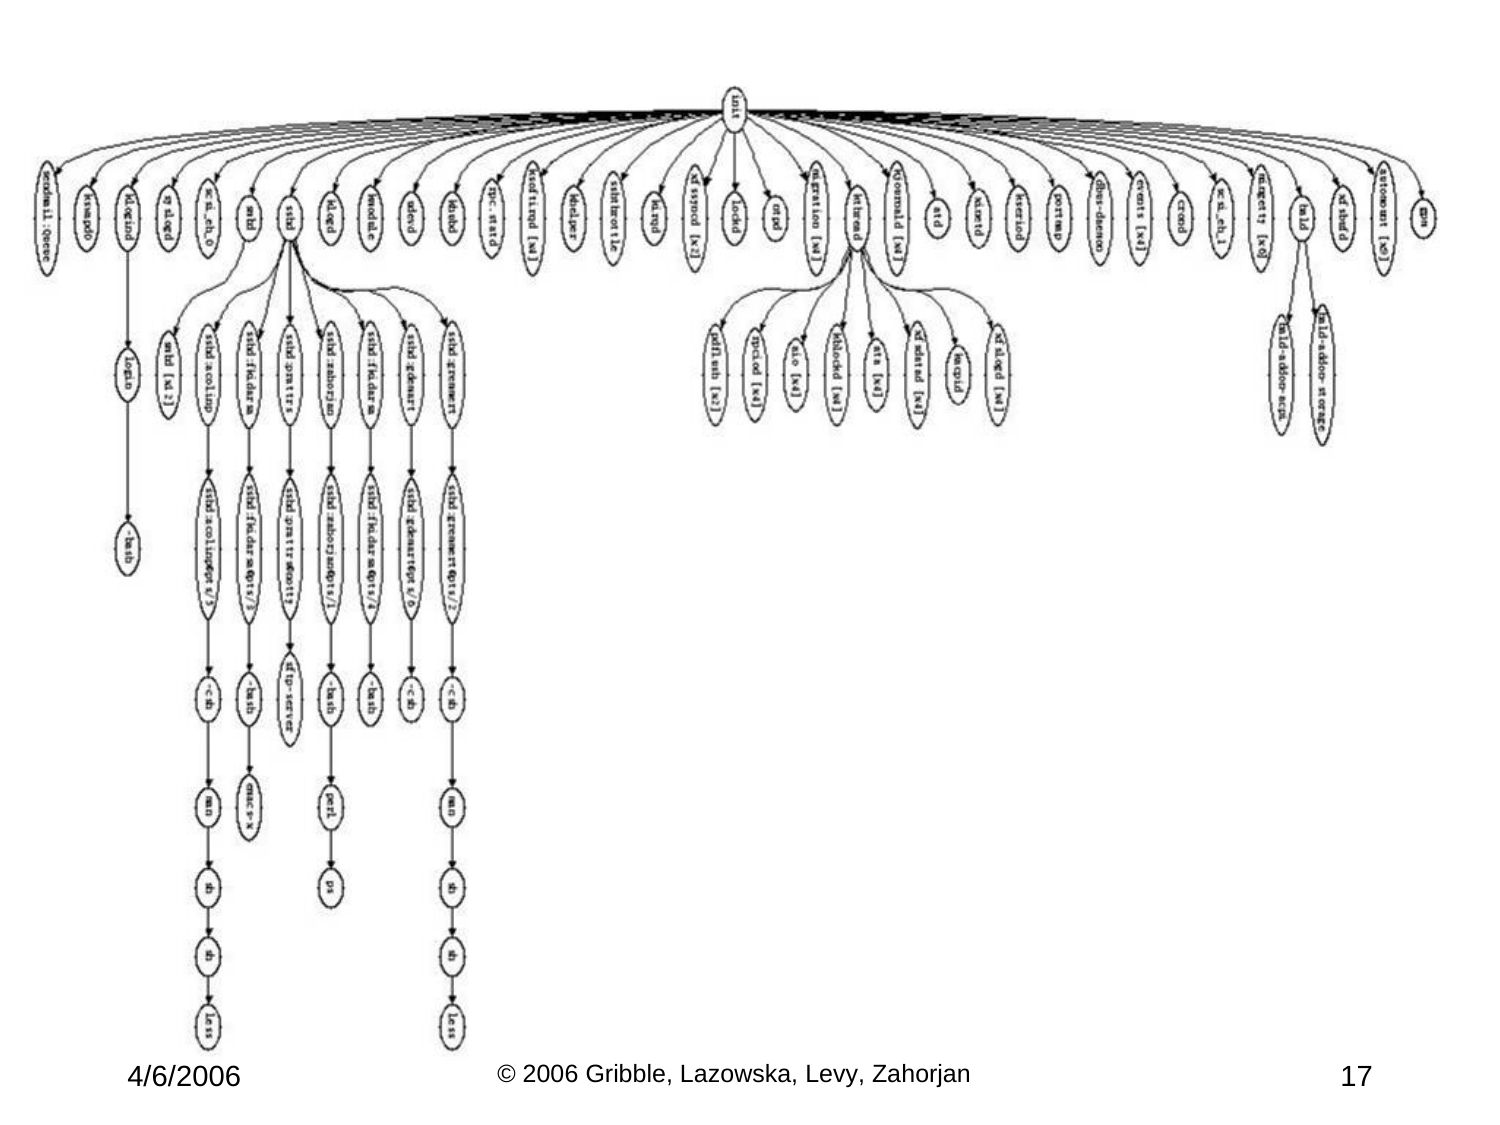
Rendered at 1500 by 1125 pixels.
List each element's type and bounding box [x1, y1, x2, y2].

picture [24, 74, 1450, 1061]
